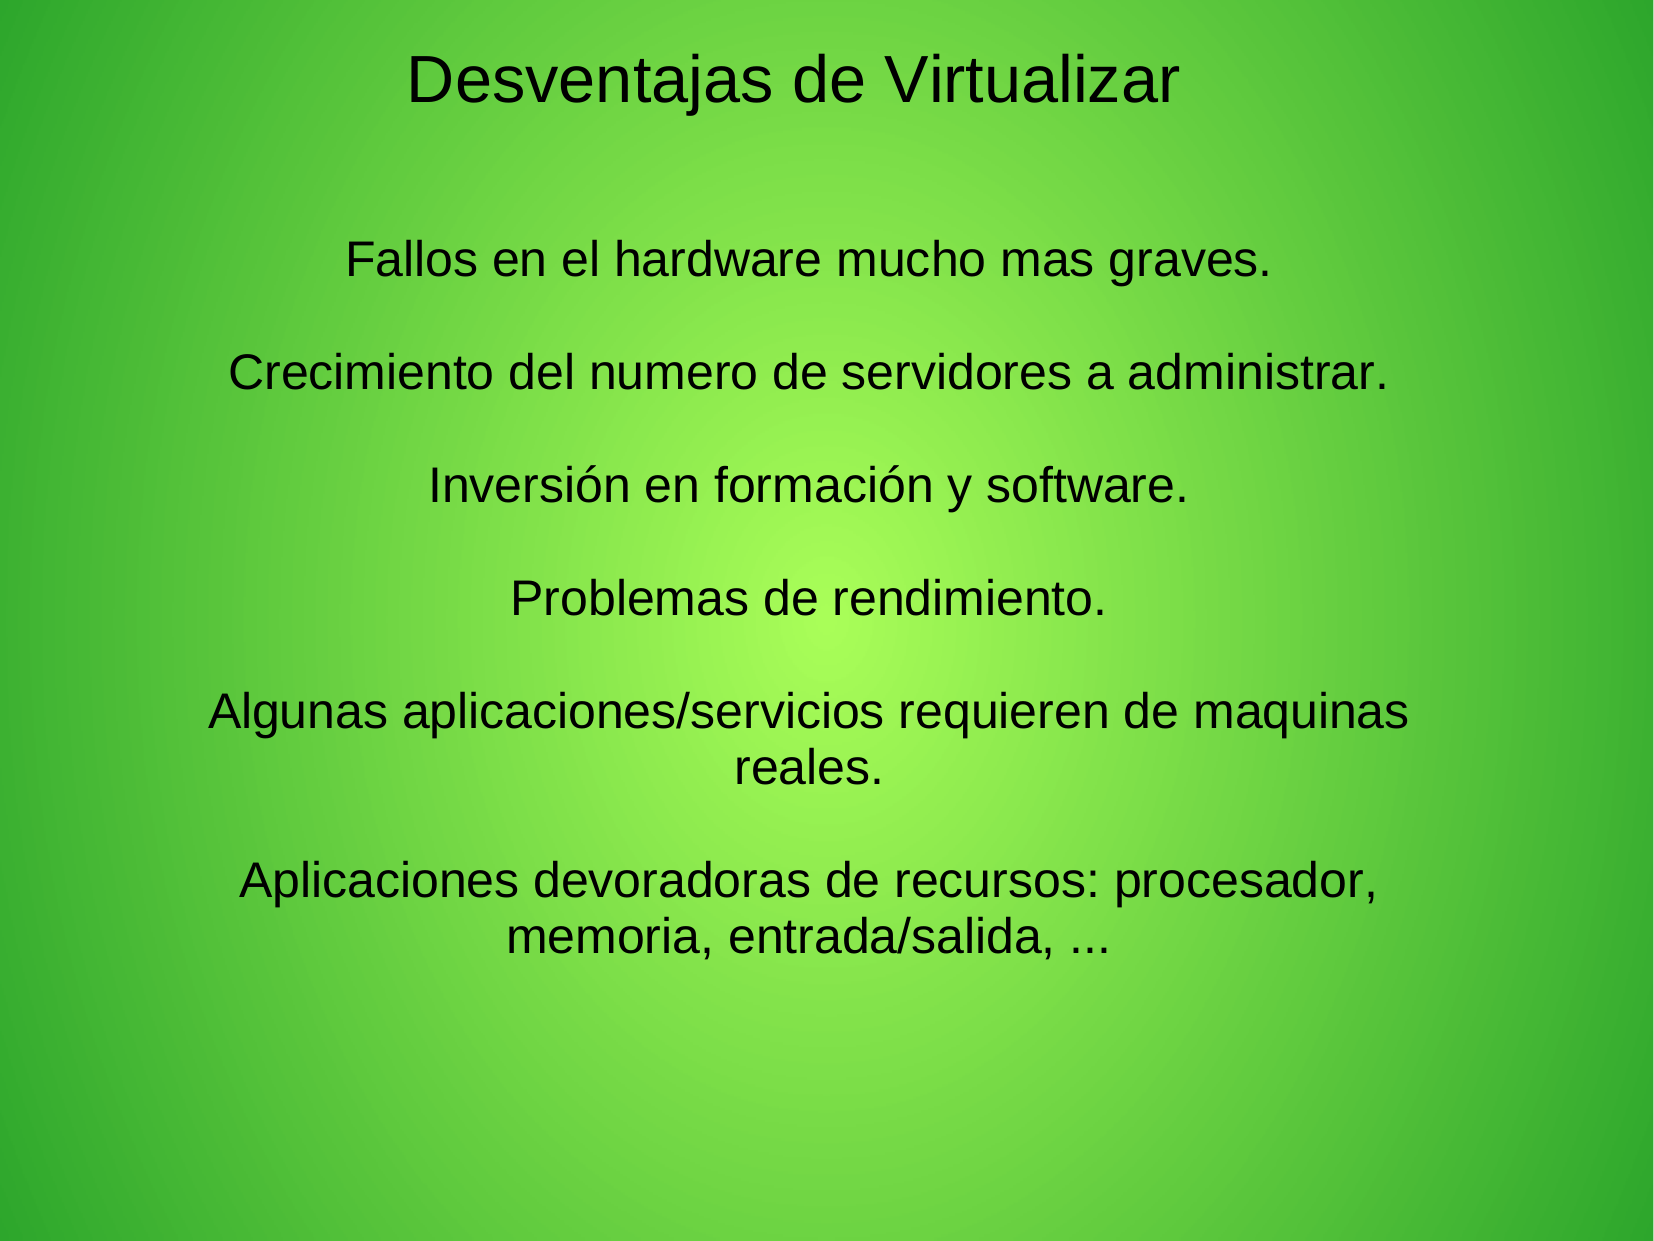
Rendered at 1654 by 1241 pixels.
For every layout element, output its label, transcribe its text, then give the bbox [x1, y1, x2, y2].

text_box Desventajas de Virtualizar [392, 35, 1194, 126]
text_box Fallos en el hardware mucho mas graves. Crecimiento del numero de servidores a administrar. Inversión en formación y software. Problemas de rendimiento. Algunas aplicaciones/servicios requieren de maquinas reales. Aplicaciones devoradoras de recursos: procesador, memoria, entrada/salida, ... [165, 224, 1453, 972]
picture [0, 0, 1654, 1241]
